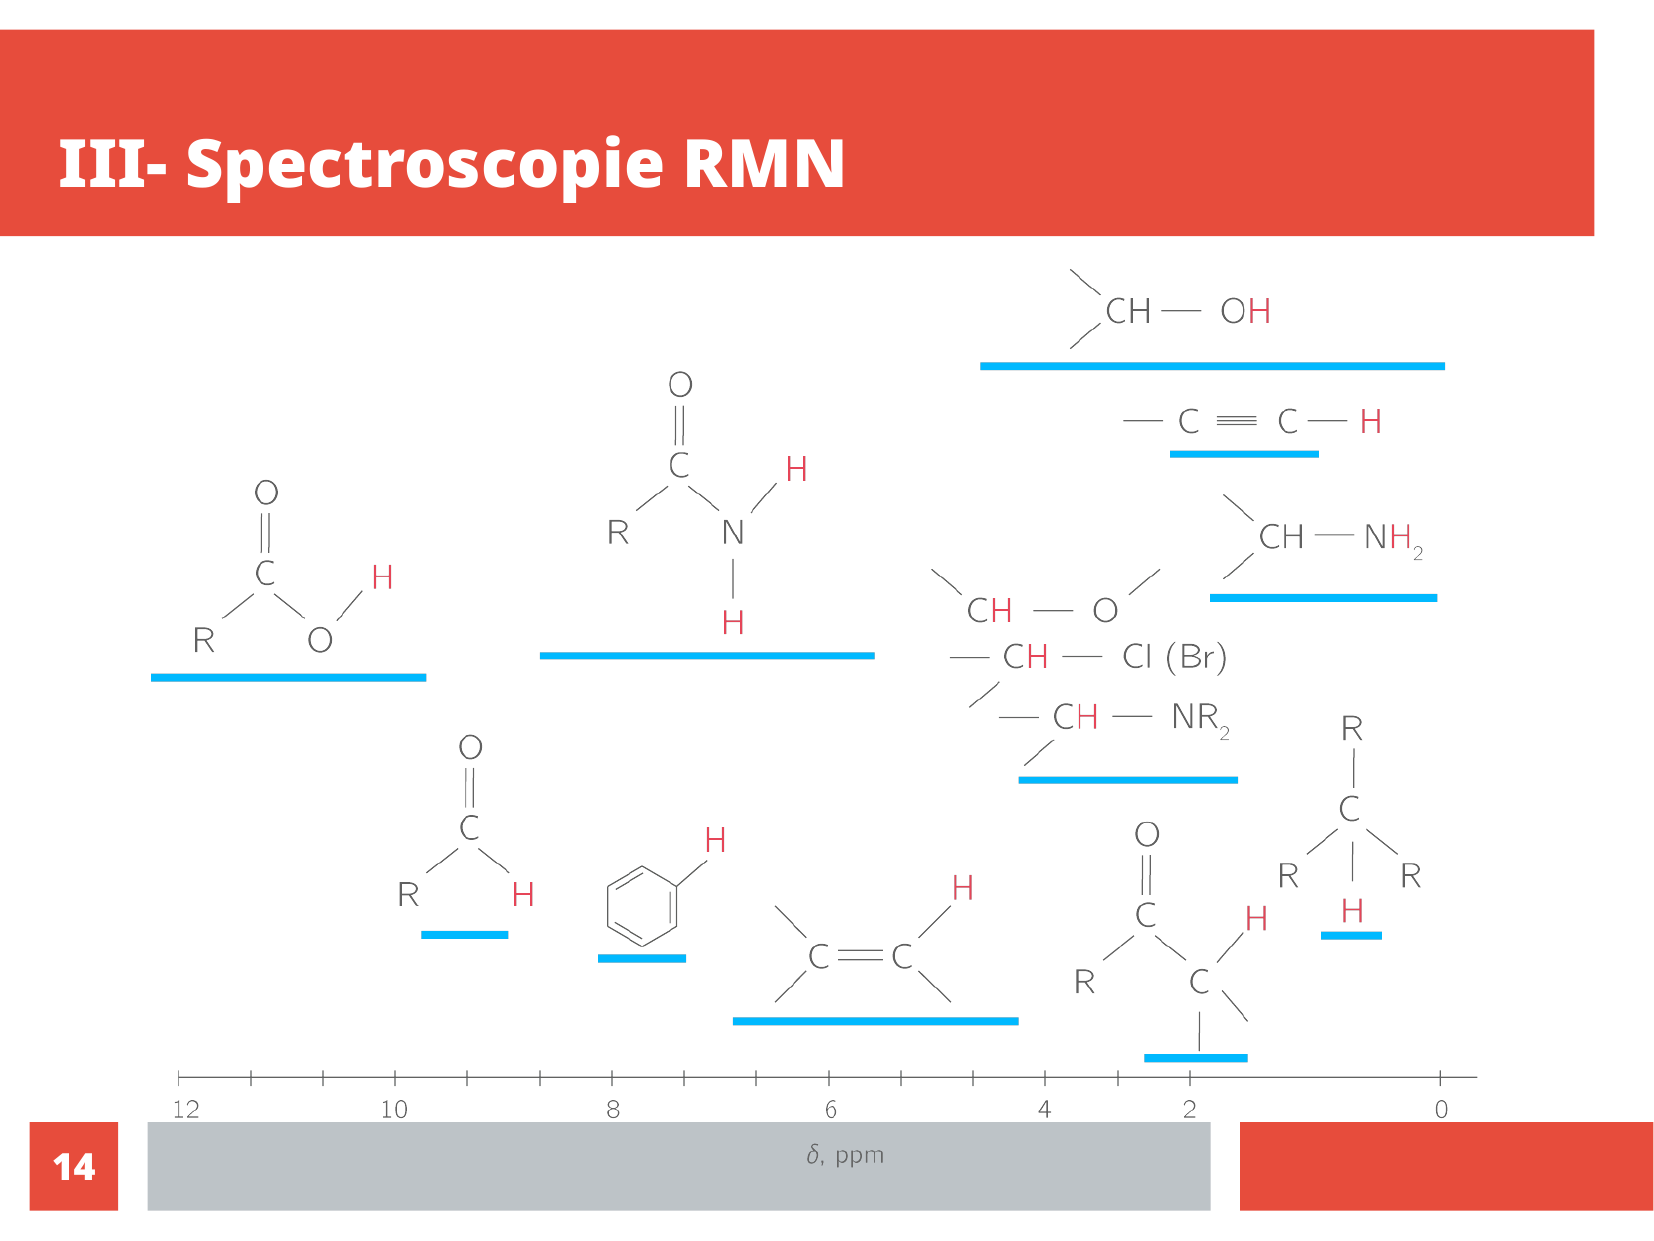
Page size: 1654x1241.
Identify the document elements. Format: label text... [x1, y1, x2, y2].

title III- Spectroscopie RMN [59, 59, 1595, 207]
picture [138, 247, 1489, 1193]
